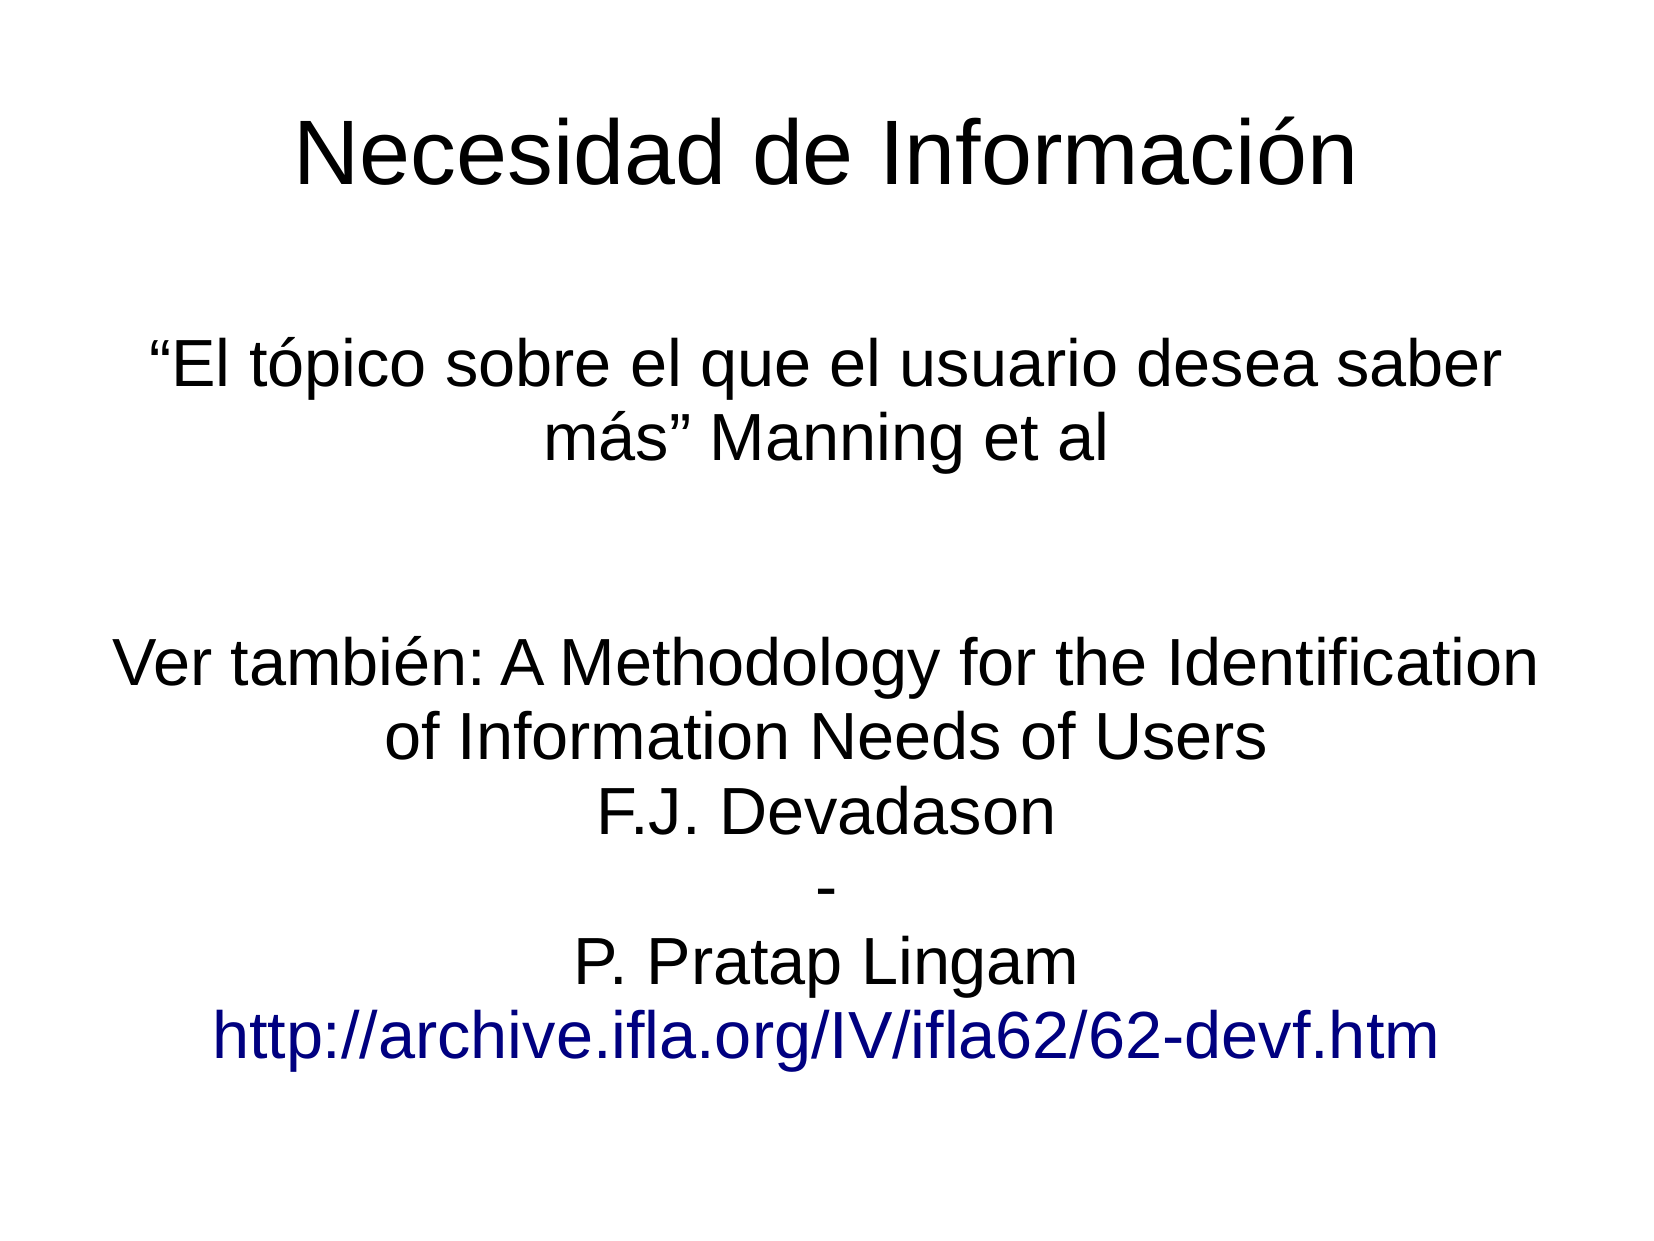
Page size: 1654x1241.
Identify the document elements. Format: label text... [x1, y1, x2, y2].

title Necesidad de Información [82, 49, 1571, 257]
subtitle “El tópico sobre el que el usuario desea saber más” Manning et al Ver también: A Methodology for the Identification of Information Needs of Users F.J. Devadason - P. Pratap Lingam http://archive.ifla.org/IV/ifla62/62-devf.htm [82, 290, 1571, 1109]
